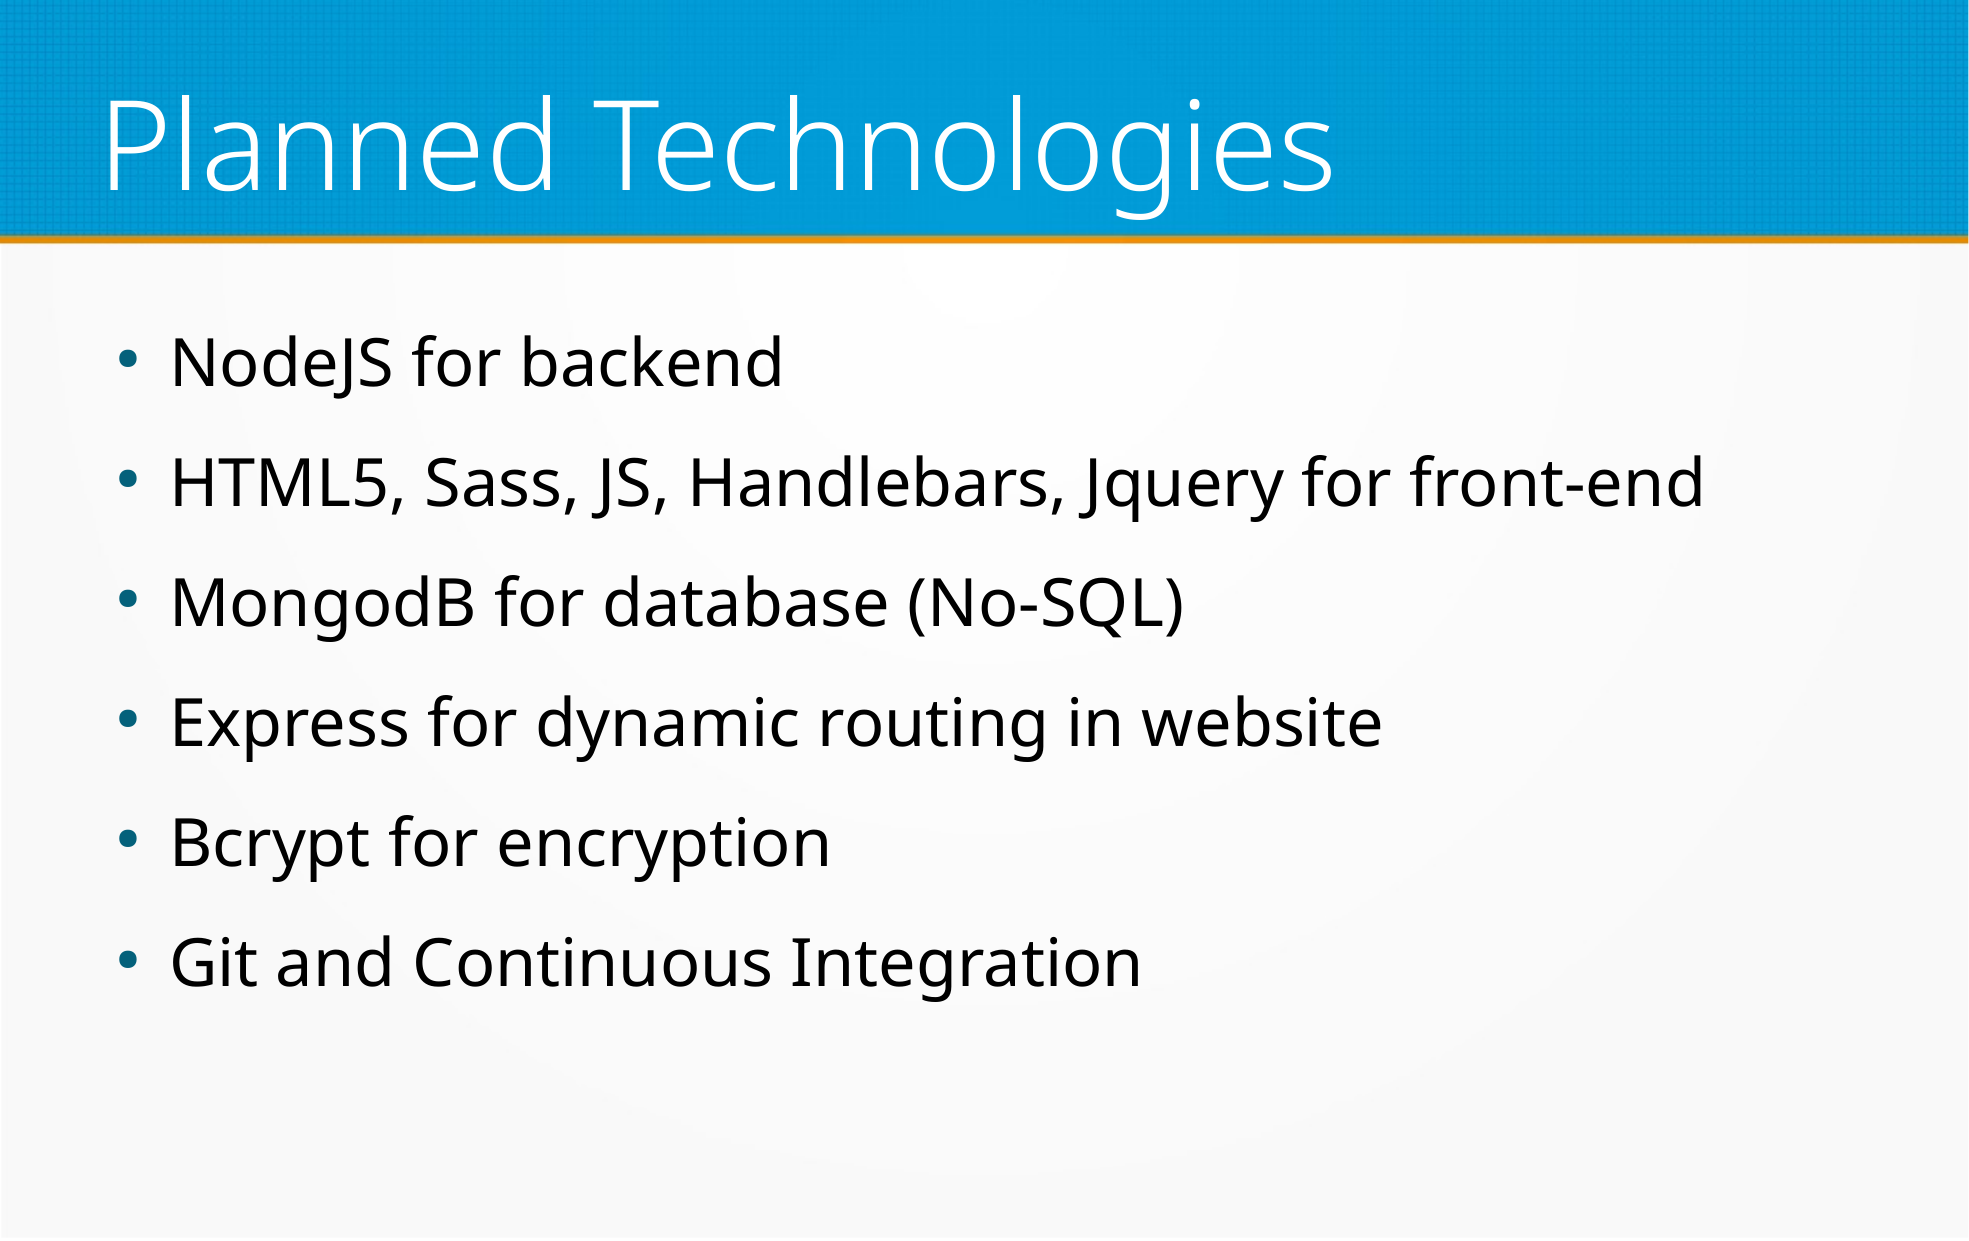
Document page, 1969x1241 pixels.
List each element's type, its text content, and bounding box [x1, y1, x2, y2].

picture [0, 233, 1969, 1241]
title Planned Technologies [98, 19, 1870, 227]
list NodeJS for backend HTML5, Sass, JS, Handlebars, Jquery for front-end MongodB for database (No-SQL) Express for dynamic routing in website Bcrypt for encryption Git and Continuous Integration [98, 315, 1861, 1081]
